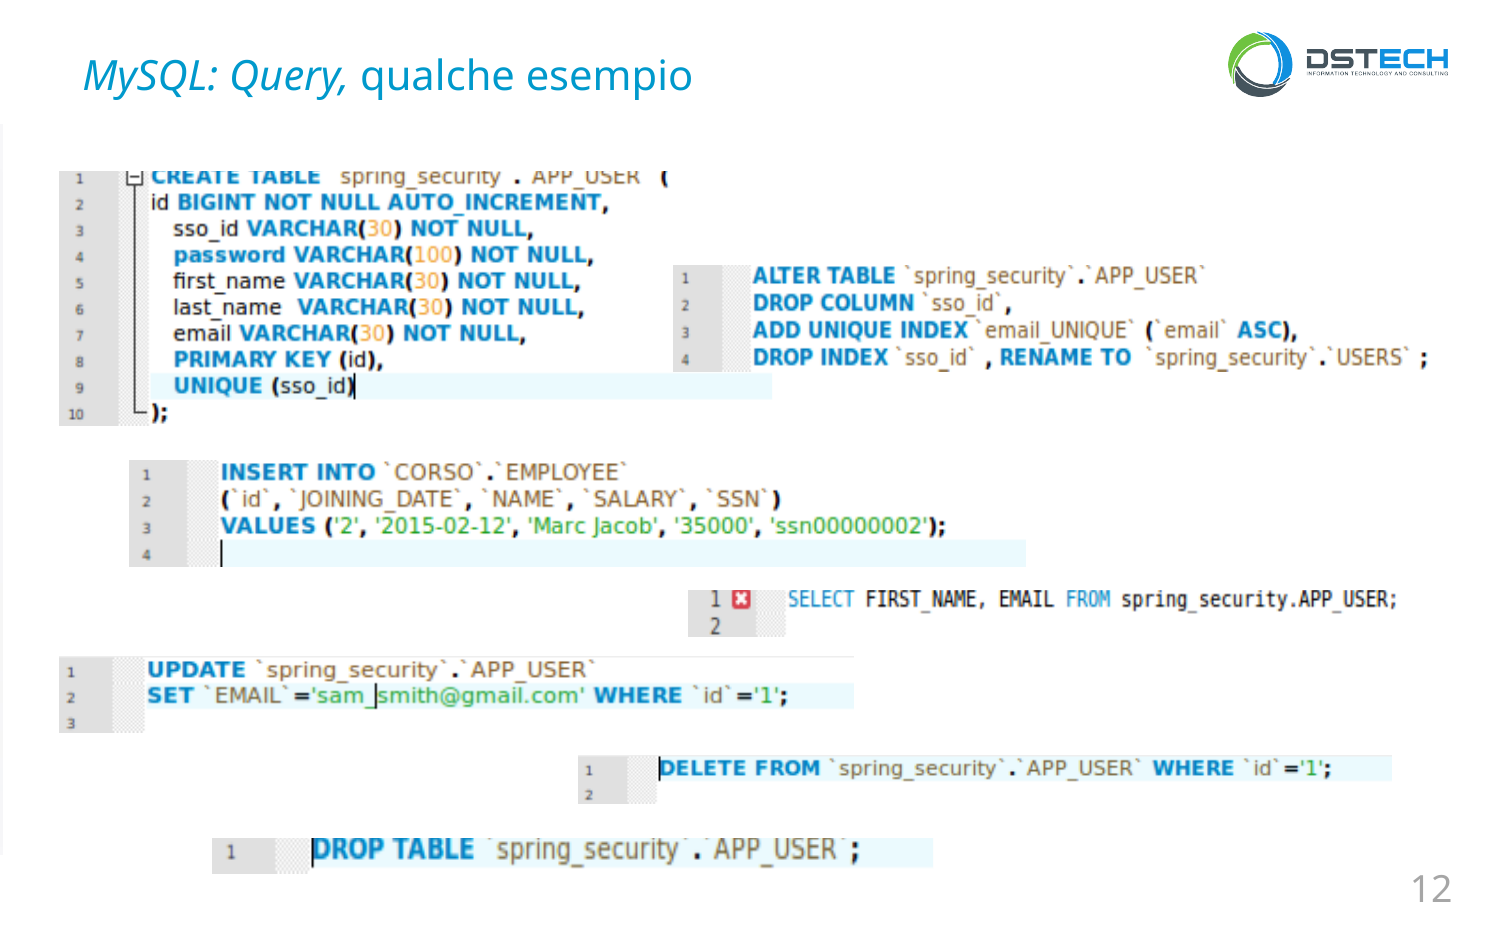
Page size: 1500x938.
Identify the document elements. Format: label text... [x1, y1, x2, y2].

picture [1228, 31, 1448, 97]
picture [578, 755, 1392, 804]
picture [688, 590, 1477, 637]
text_box 12 [1381, 864, 1460, 910]
picture [59, 171, 1495, 426]
picture [129, 460, 1026, 567]
text_box [3, 124, 1500, 869]
picture [212, 838, 934, 874]
text_box MySQL: Query, qualche esempio [67, 41, 1034, 107]
picture [59, 656, 854, 733]
